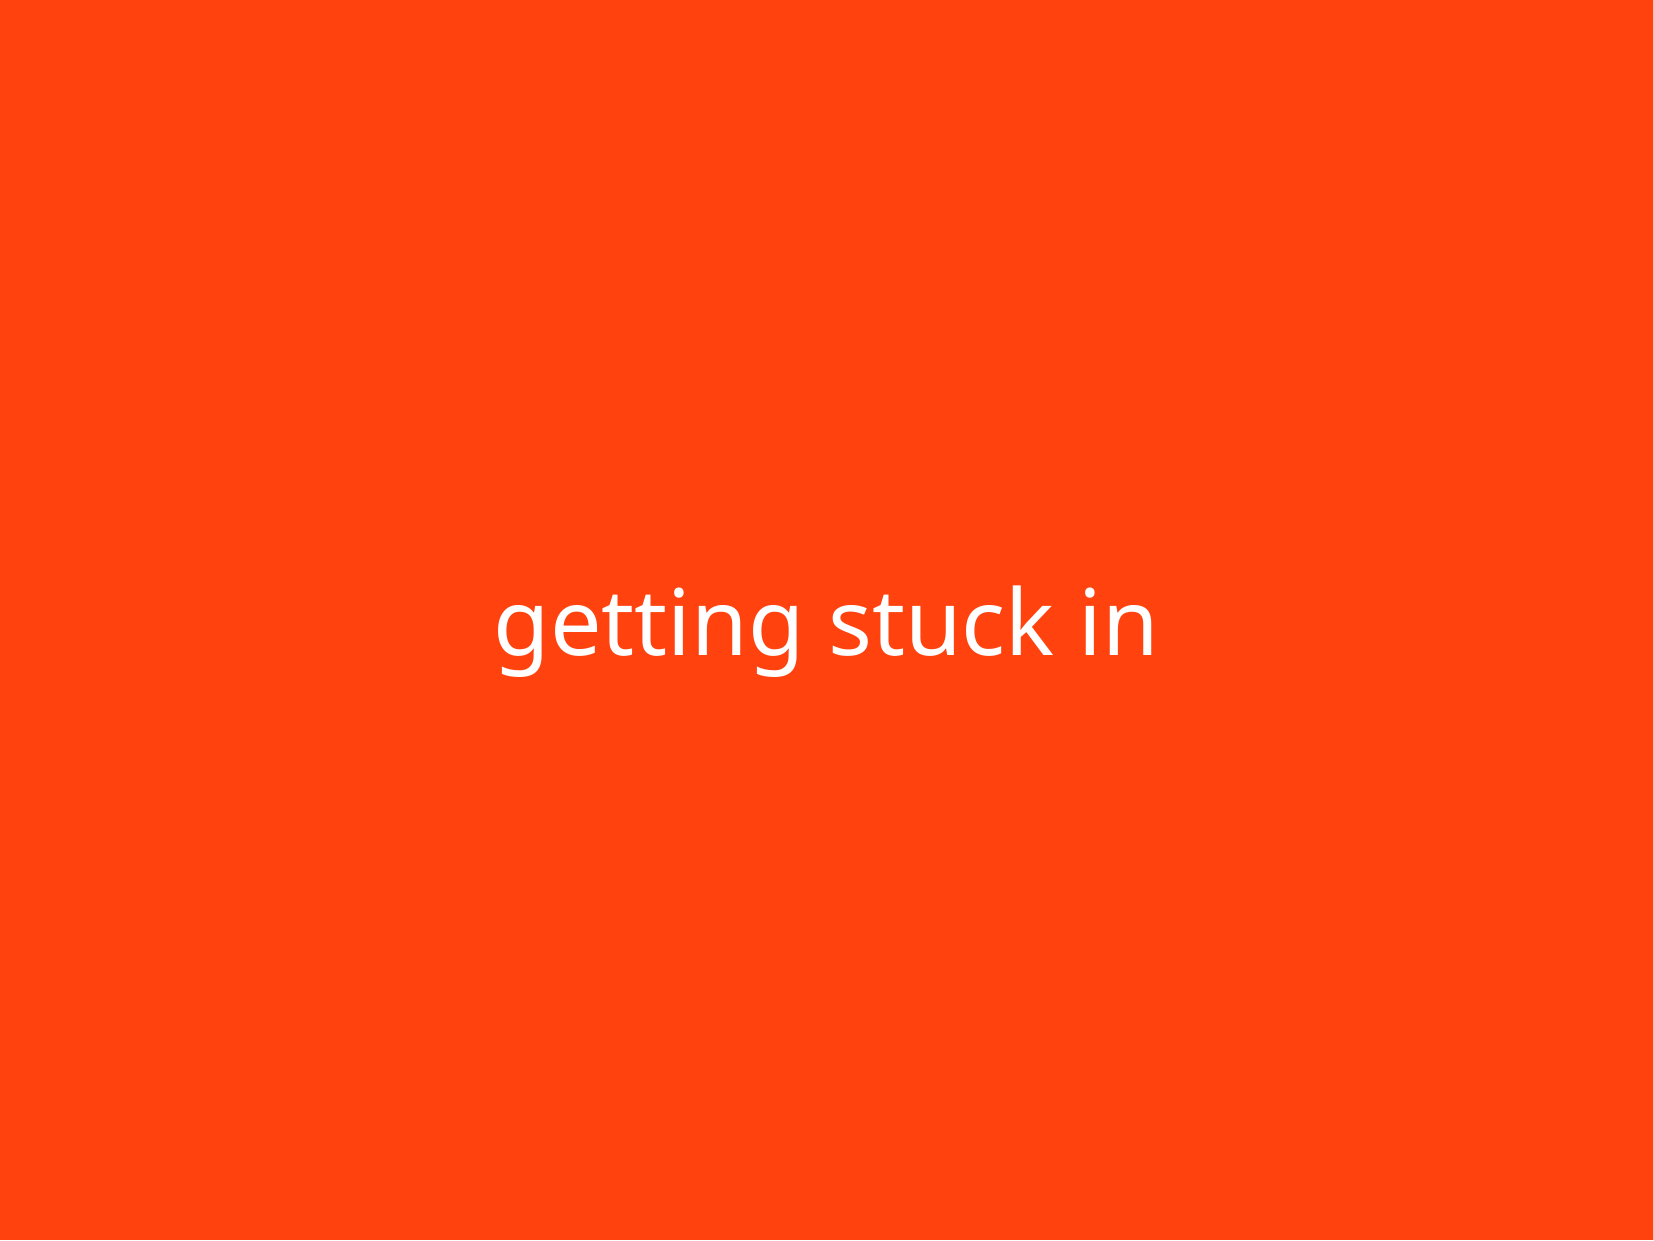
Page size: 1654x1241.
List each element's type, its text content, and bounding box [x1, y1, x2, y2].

title getting stuck in [82, 516, 1571, 724]
